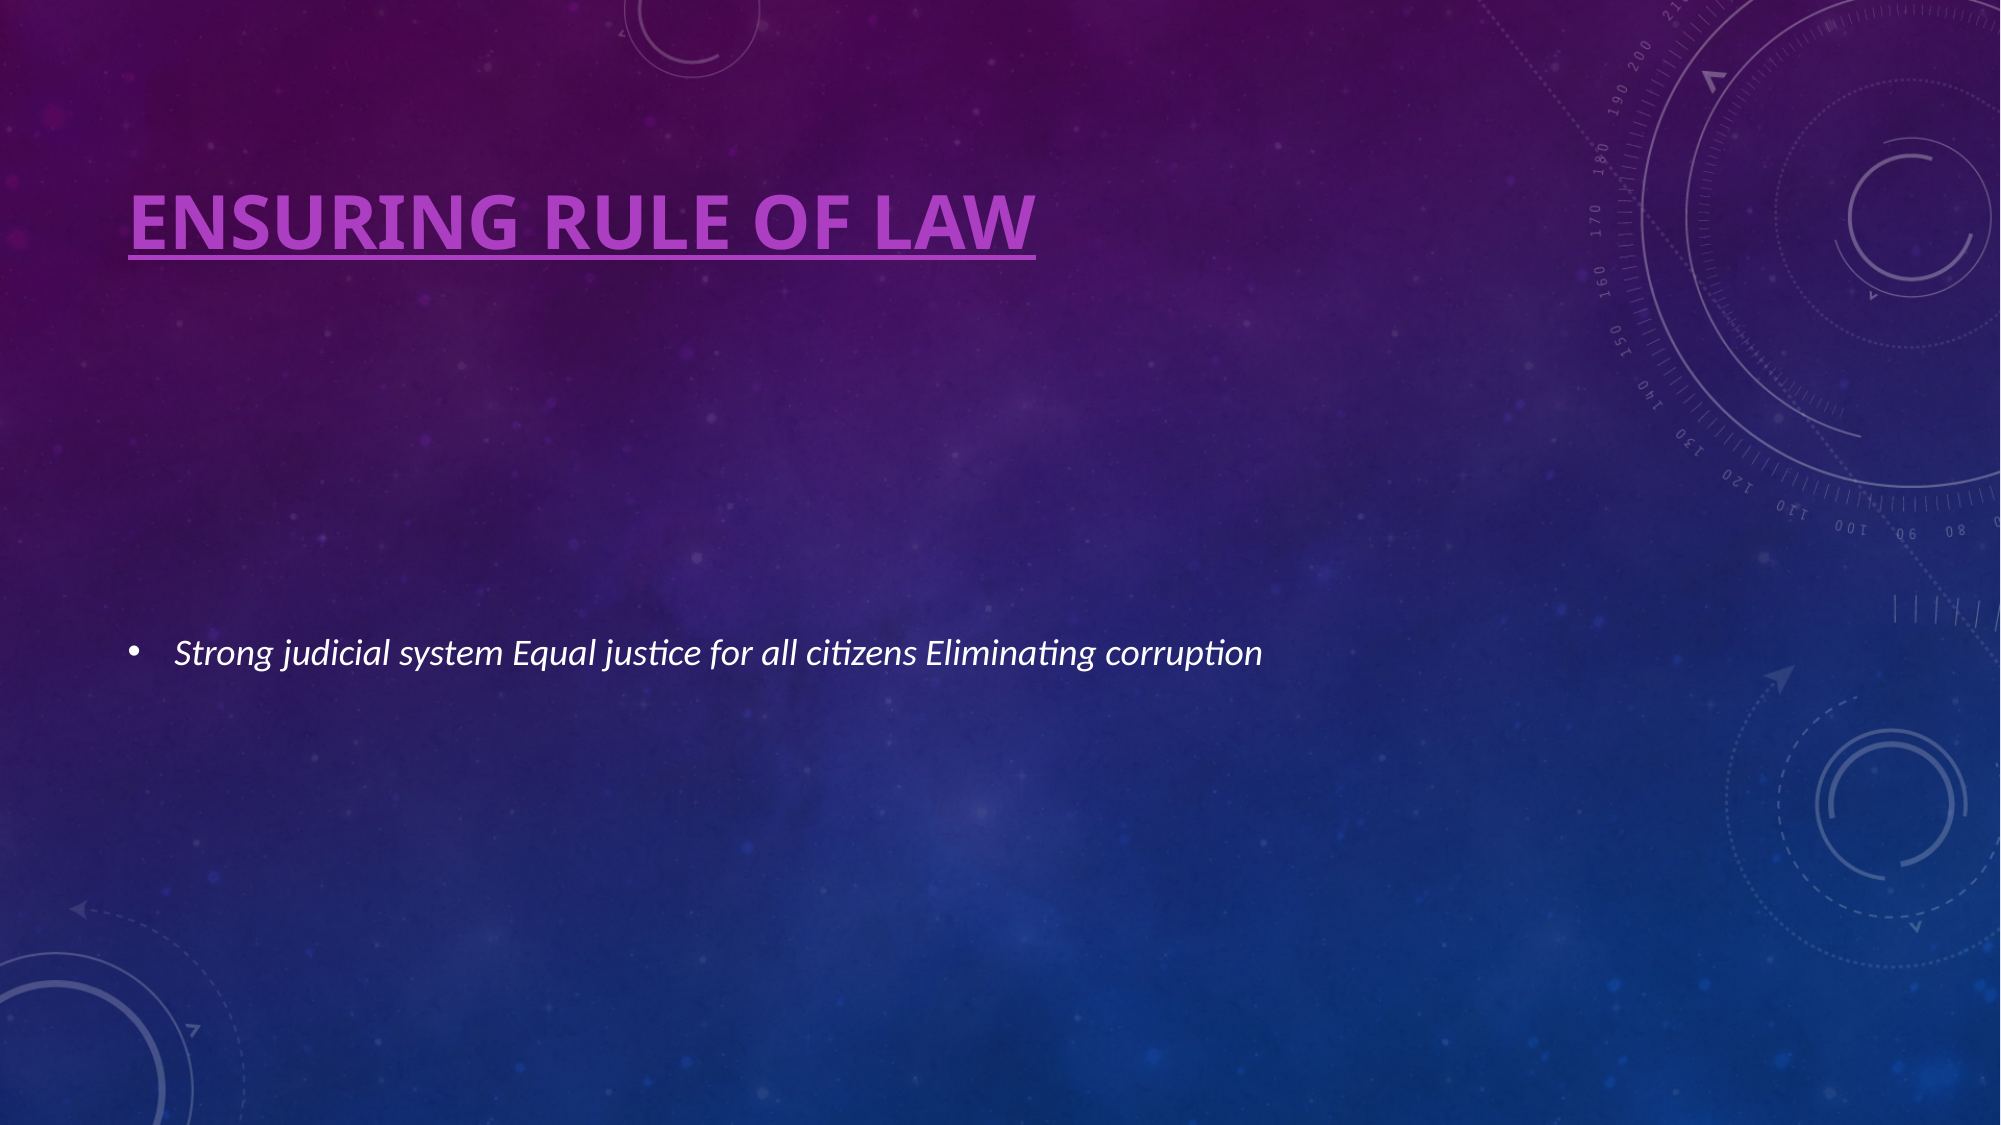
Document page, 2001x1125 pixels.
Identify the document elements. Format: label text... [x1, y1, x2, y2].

title Ensuring Rule of Law [112, 99, 1775, 339]
list Strong judicial system Equal justice for all citizens Eliminating corruption [112, 351, 1775, 950]
